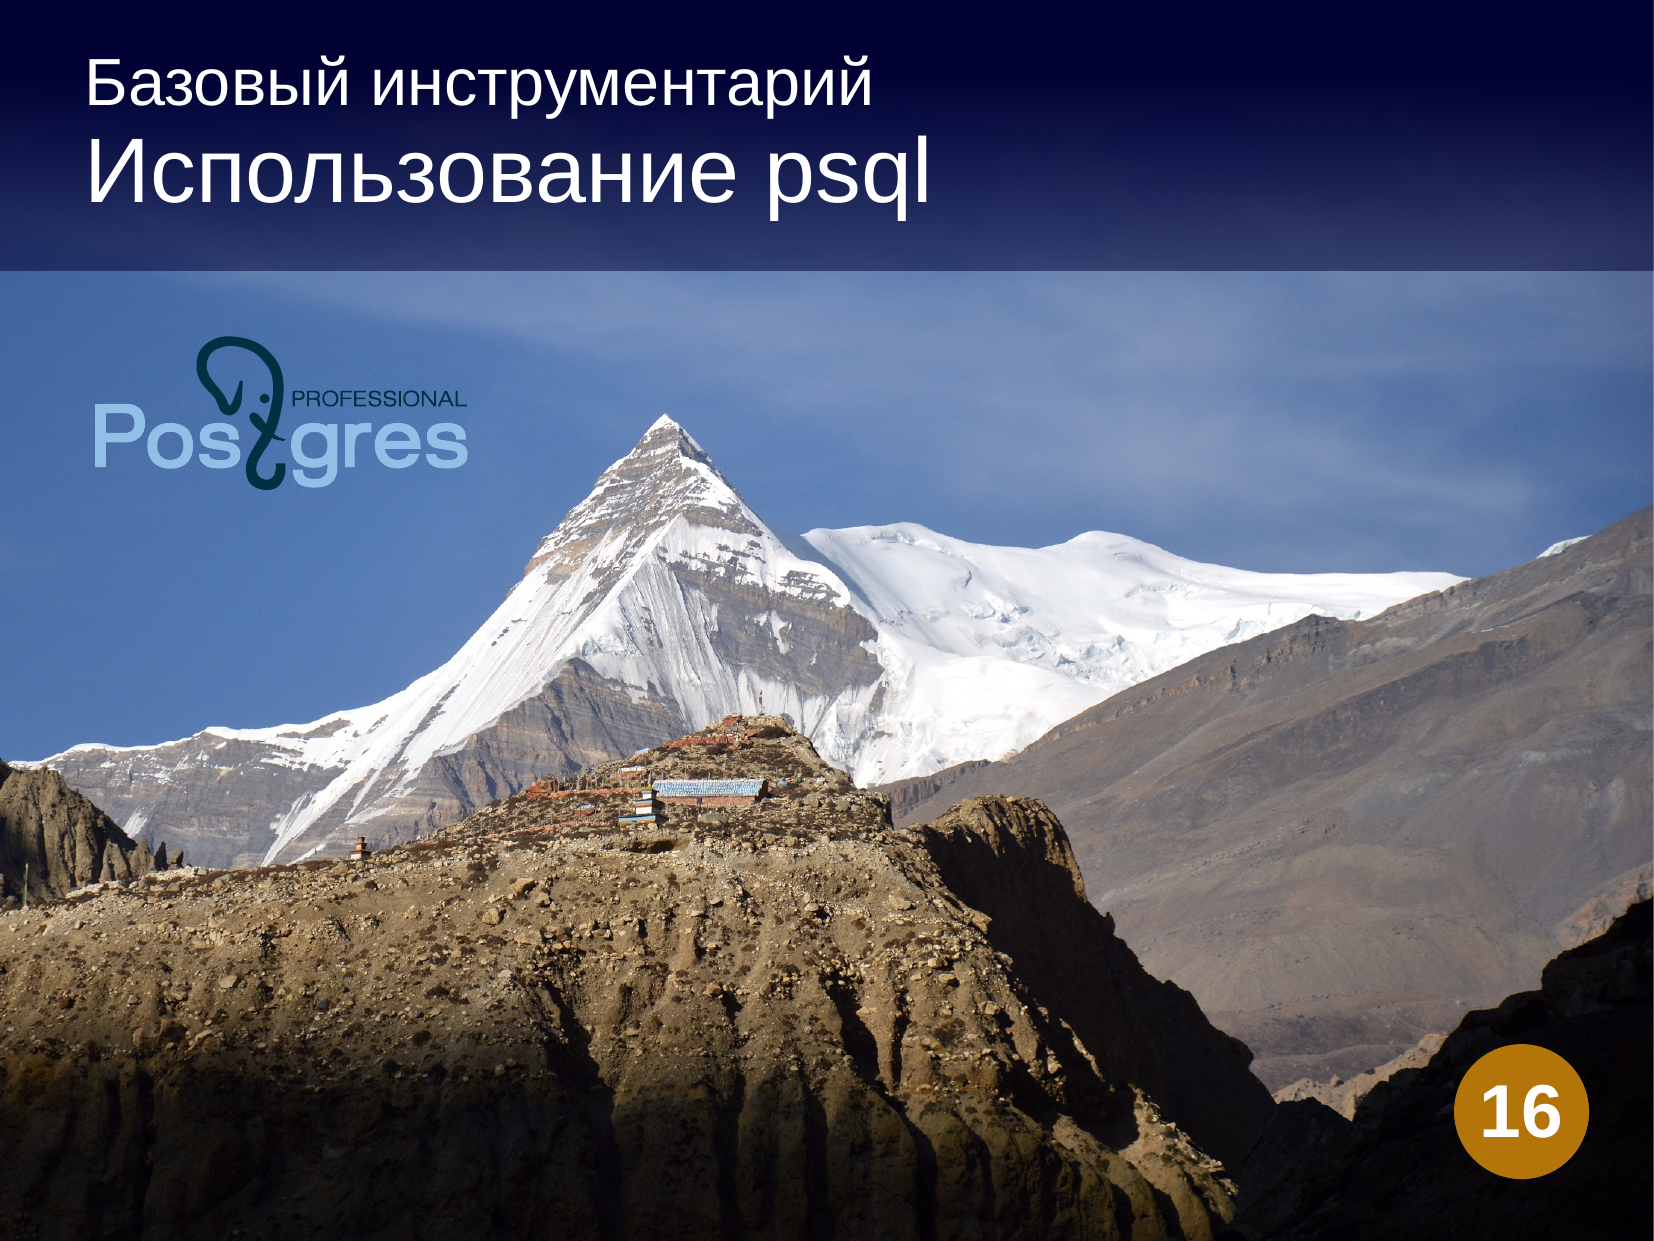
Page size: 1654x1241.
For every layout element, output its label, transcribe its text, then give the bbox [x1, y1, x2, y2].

text_box 16 [1454, 1044, 1590, 1180]
title Базовый инструментарий Использование psql [84, 44, 1636, 251]
picture [0, 271, 1654, 1241]
